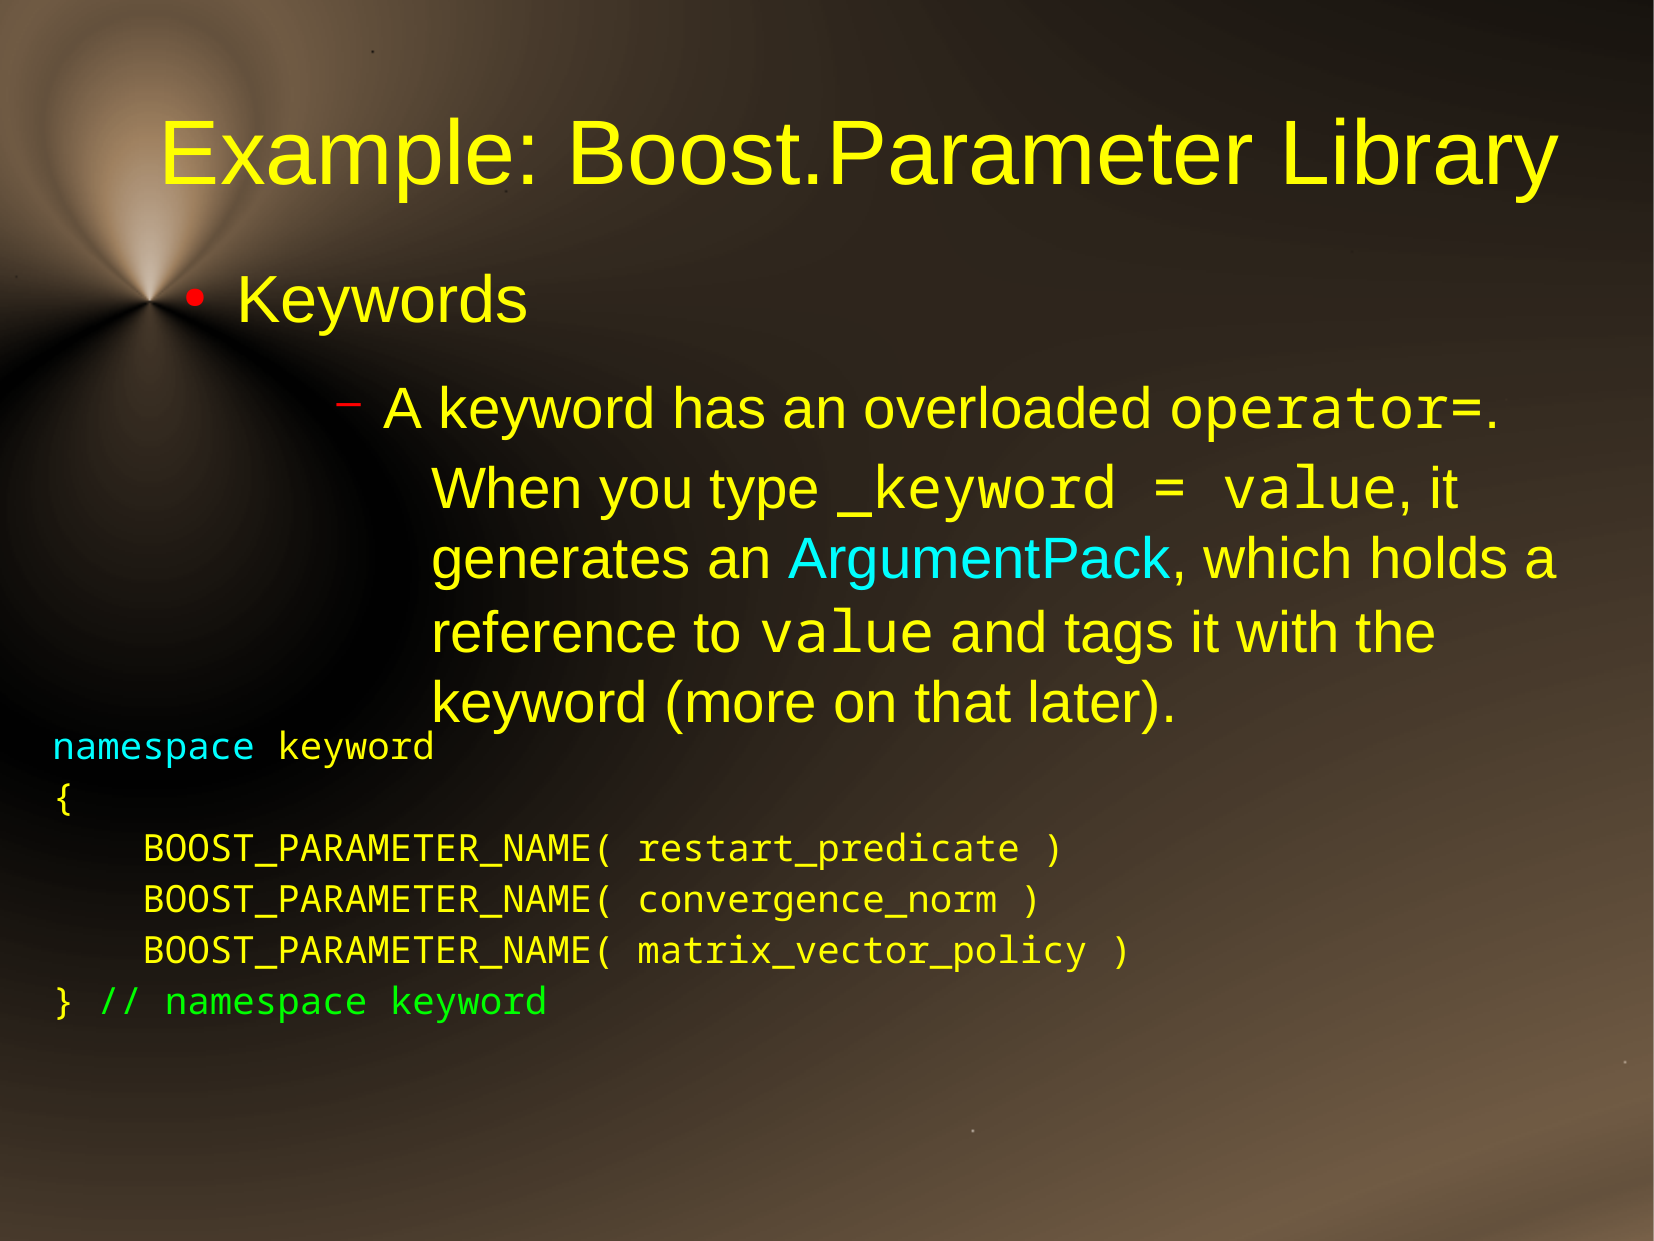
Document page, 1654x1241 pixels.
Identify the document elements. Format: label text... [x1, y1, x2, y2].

title Example: Boost.Parameter Library [150, 56, 1571, 250]
picture [0, 0, 1654, 1241]
text_box namespace keyword { BOOST_PARAMETER_NAME( restart_predicate ) BOOST_PARAMETER_NAME( convergence_norm ) BOOST_PARAMETER_NAME( matrix_vector_policy ) } // namespace keyword [37, 712, 1613, 976]
list Keywords A keyword has an overloaded operator=. When you type _keyword = value, it generates an ArgumentPack, which holds a reference to value and tags it with the keyword (more on that later). [147, 262, 1571, 691]
